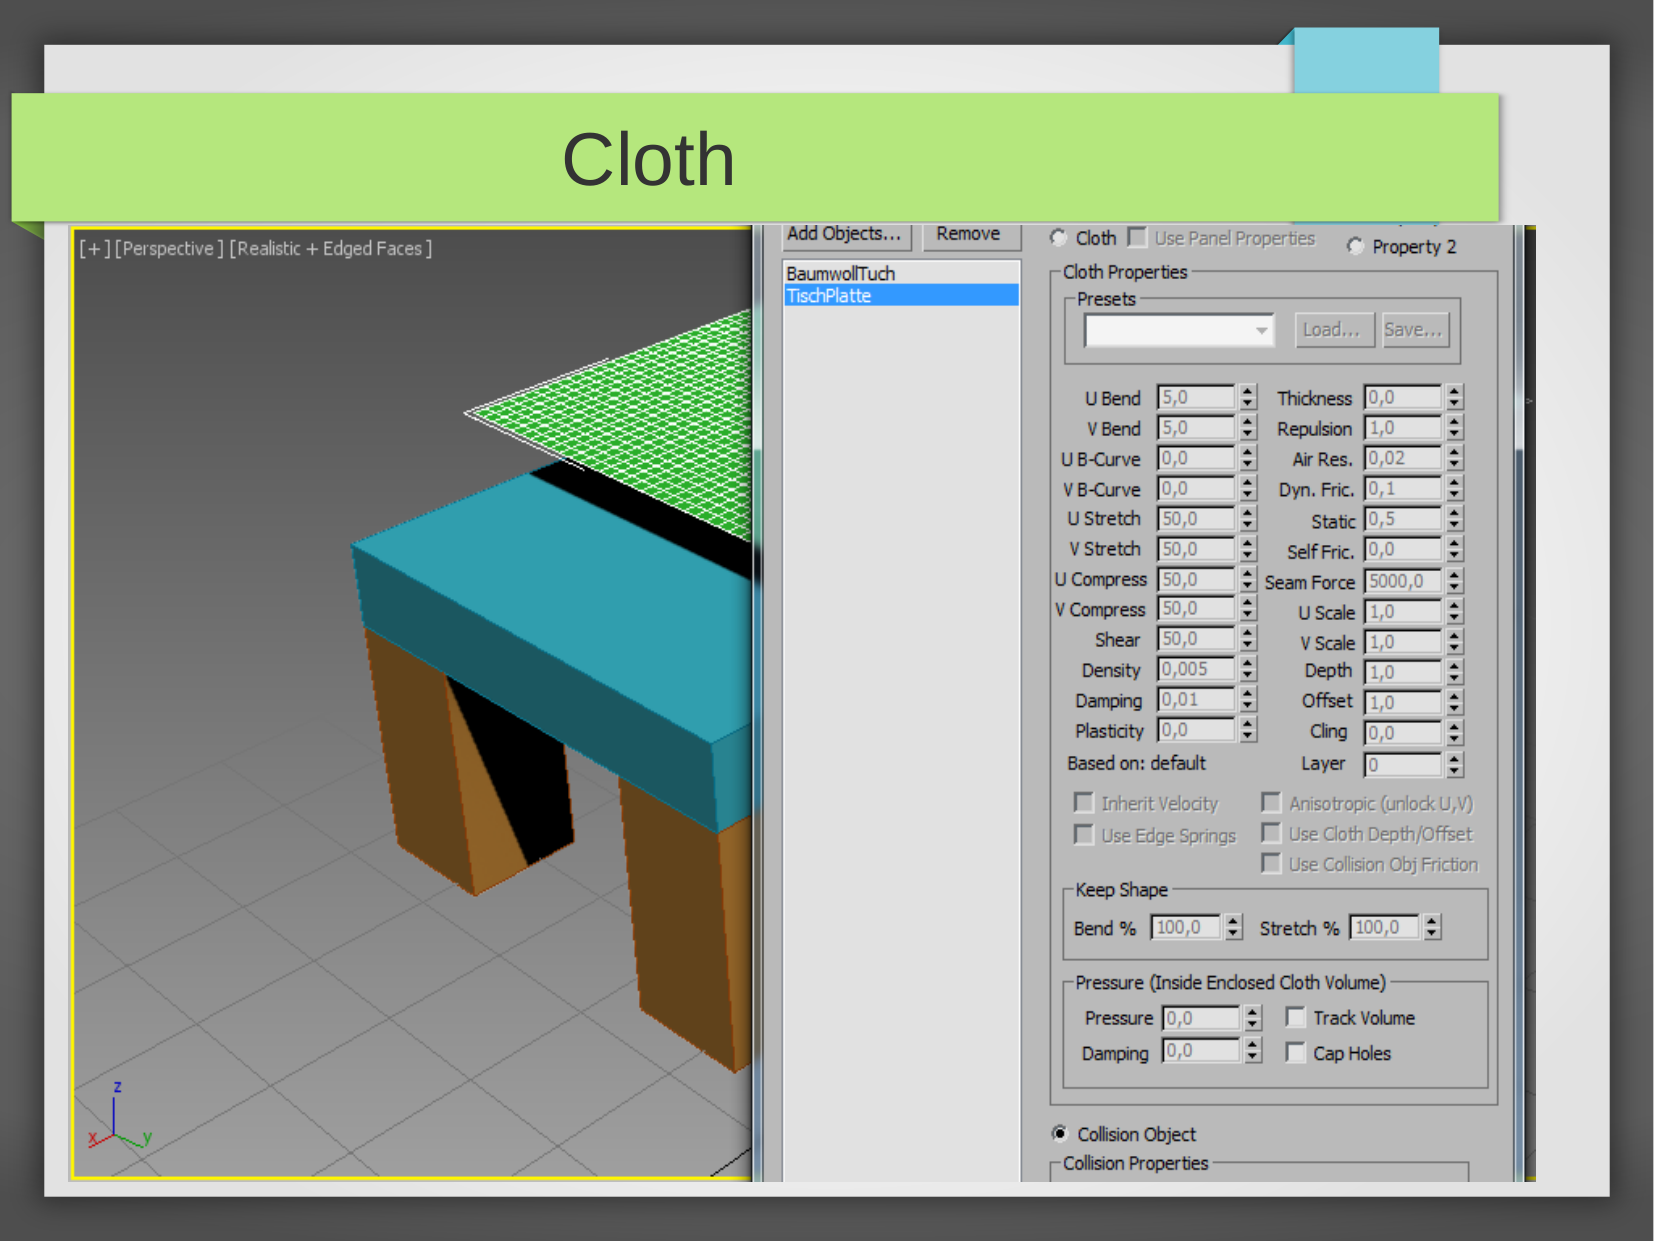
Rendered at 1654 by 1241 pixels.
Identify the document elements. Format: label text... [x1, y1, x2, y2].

title Cloth [70, 106, 1229, 213]
picture [0, 0, 1654, 1241]
